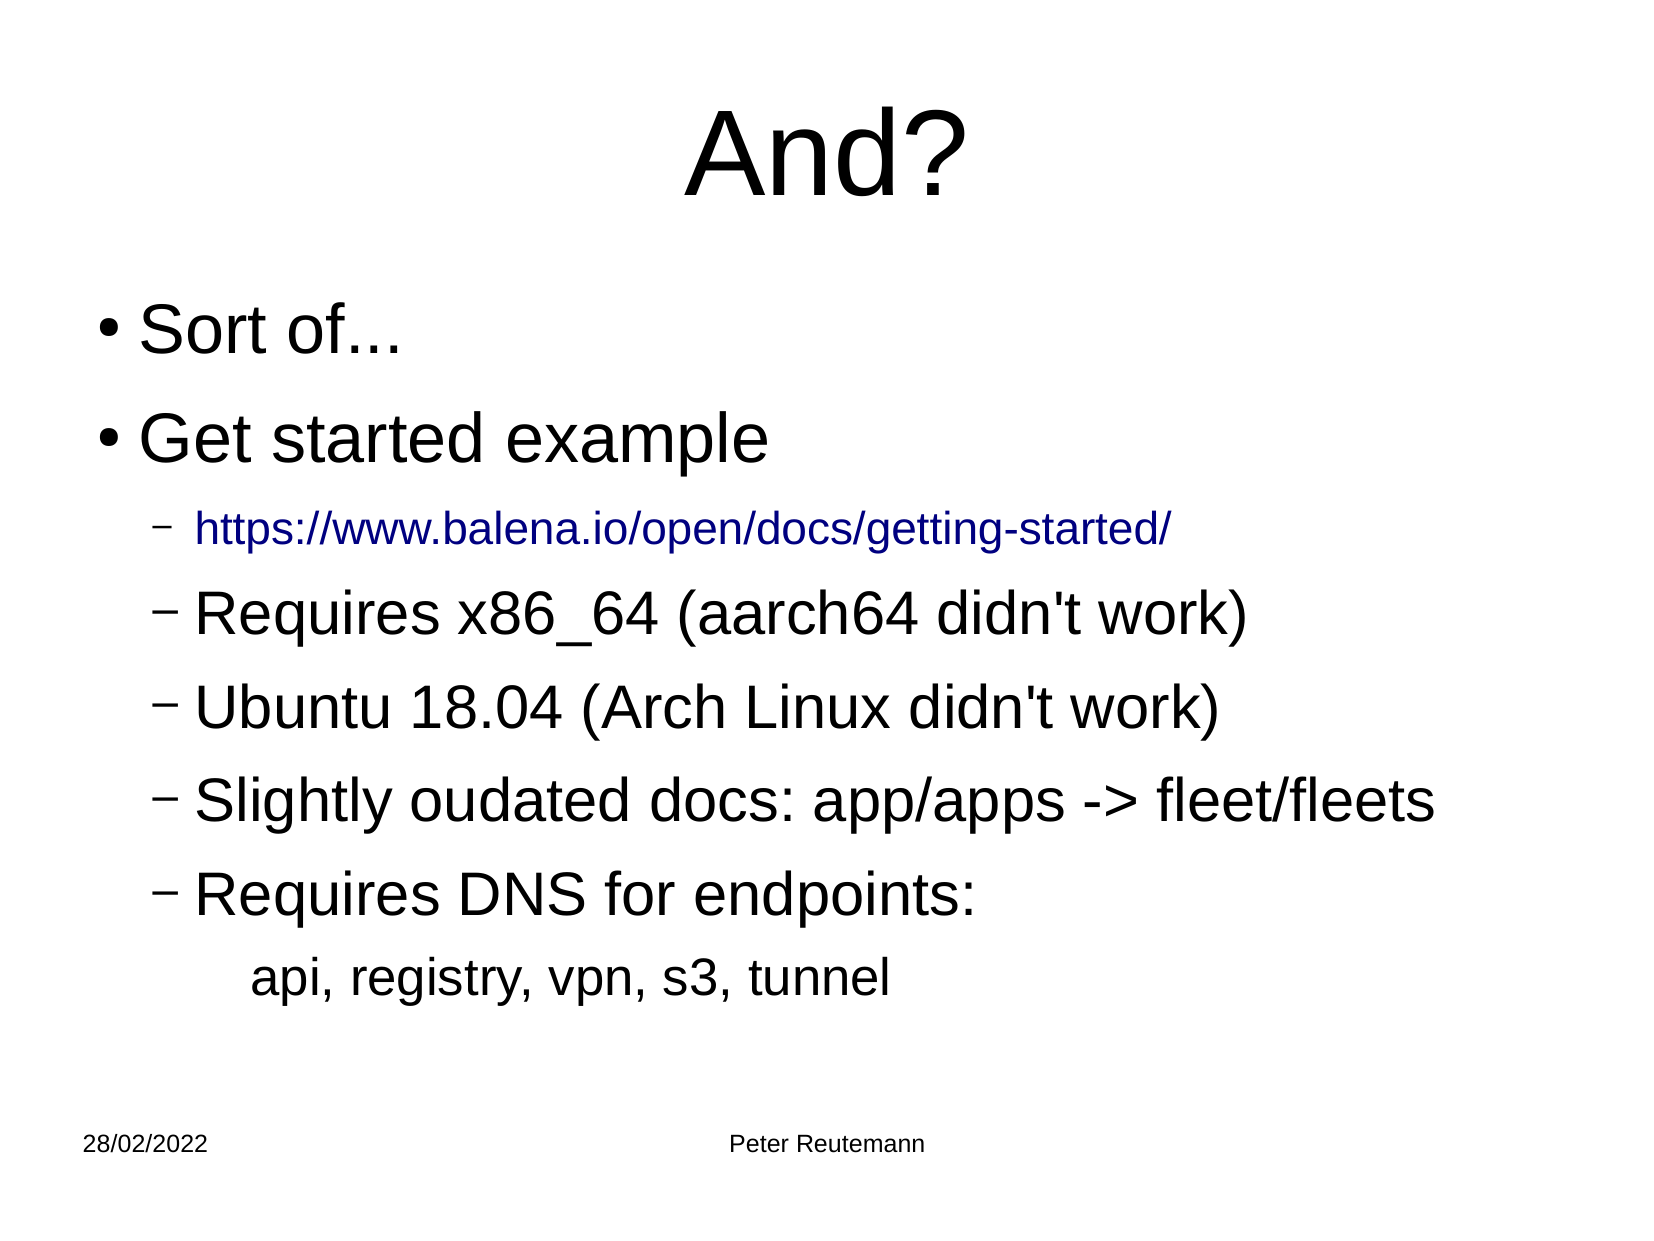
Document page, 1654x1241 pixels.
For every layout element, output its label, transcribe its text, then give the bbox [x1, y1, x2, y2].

list Sort of... Get started example https://www.balena.io/open/docs/getting-started/ Requires x86_64 (aarch64 didn't work) Ubuntu 18.04 (Arch Linux didn't work) Slightly oudated docs: app/apps -> fleet/fleets Requires DNS for endpoints: api, registry, vpn, s3, tunnel [82, 290, 1571, 1010]
title And? [82, 49, 1571, 257]
